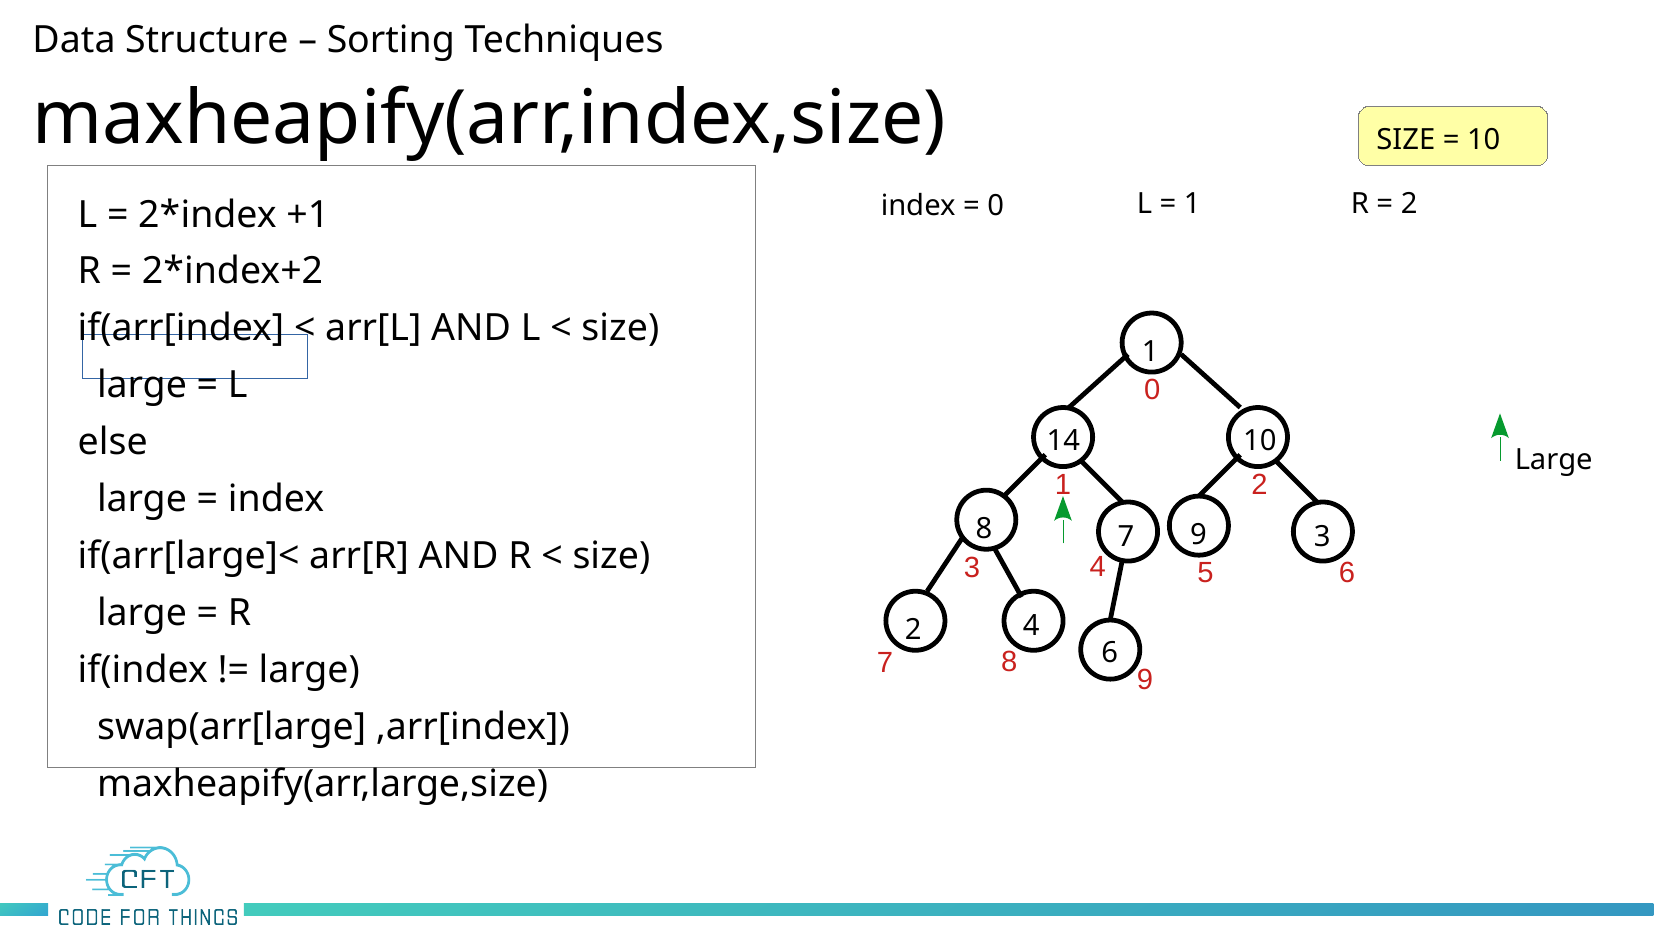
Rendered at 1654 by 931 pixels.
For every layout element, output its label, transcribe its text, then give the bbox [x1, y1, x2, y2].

title Data Structure – Sorting Techniques maxheapify(arr,index,size) [32, 12, 1184, 166]
text_box [1093, 674, 1127, 680]
text_box [1348, 515, 1353, 548]
text_box index = 0 [830, 177, 1075, 227]
text_box [47, 166, 756, 768]
text_box [1111, 501, 1145, 507]
text_box [964, 490, 1009, 500]
text_box [1080, 632, 1086, 667]
text_box [1135, 633, 1140, 666]
text_box L = 2*index +1 R = 2*index+2 if(arr[index] < arr[L] AND L < size) large = L else large = index if(arr[large]< arr[R] AND R < size) large = R if(index != large) swap(arr[large] ,arr[index]) maxheapify(arr,large,size) [53, 179, 756, 733]
text_box [1169, 508, 1175, 543]
text_box 8 [986, 638, 1033, 686]
text_box Large [1464, 431, 1622, 481]
text_box [1307, 557, 1324, 562]
text_box [489, 733, 499, 737]
text_box [172, 733, 182, 737]
text_box SIZE = 10 [1361, 110, 1542, 160]
text_box [956, 506, 960, 534]
text_box [315, 733, 325, 737]
text_box 8 [960, 500, 1010, 550]
text_box 14 [1031, 411, 1099, 461]
text_box 2 [1236, 460, 1283, 509]
text_box 3 [1299, 507, 1348, 557]
text_box 5 [1182, 548, 1229, 597]
text_box [1003, 605, 1008, 636]
text_box 3 [949, 543, 955, 552]
text_box 9 [1175, 506, 1224, 556]
text_box 1 [1039, 460, 1086, 509]
text_box 7 [1102, 507, 1151, 557]
text_box [1130, 312, 1173, 322]
text_box [1057, 602, 1064, 639]
text_box 4 [1074, 542, 1121, 591]
text_box [1244, 407, 1272, 411]
text_box [1293, 514, 1299, 549]
text_box [1176, 496, 1221, 506]
text_box [1306, 501, 1340, 507]
text_box [1010, 502, 1016, 538]
text_box 6 [1324, 548, 1371, 597]
text_box R = 2 [1300, 175, 1457, 225]
text_box [1095, 620, 1126, 624]
text_box 4 [1008, 597, 1057, 647]
text_box 7 [862, 638, 909, 686]
text_box 10 [1228, 411, 1296, 461]
text_box [1023, 591, 1052, 597]
text_box 2 [890, 601, 939, 651]
text_box 6 [1086, 624, 1135, 674]
text_box [1358, 106, 1548, 166]
text_box [893, 591, 938, 601]
text_box 3 [949, 543, 996, 592]
text_box 1 [1119, 322, 1187, 373]
text_box [1151, 512, 1158, 551]
text_box [1224, 510, 1229, 542]
text_box [939, 602, 946, 639]
text_box [1098, 517, 1102, 542]
text_box [1121, 557, 1144, 562]
text_box 0 [1129, 365, 1176, 414]
text_box [1033, 647, 1048, 651]
picture [59, 846, 237, 925]
text_box L = 1 [1086, 175, 1239, 225]
text_box 9 [1122, 655, 1168, 704]
text_box [885, 605, 890, 636]
text_box [1049, 407, 1077, 411]
